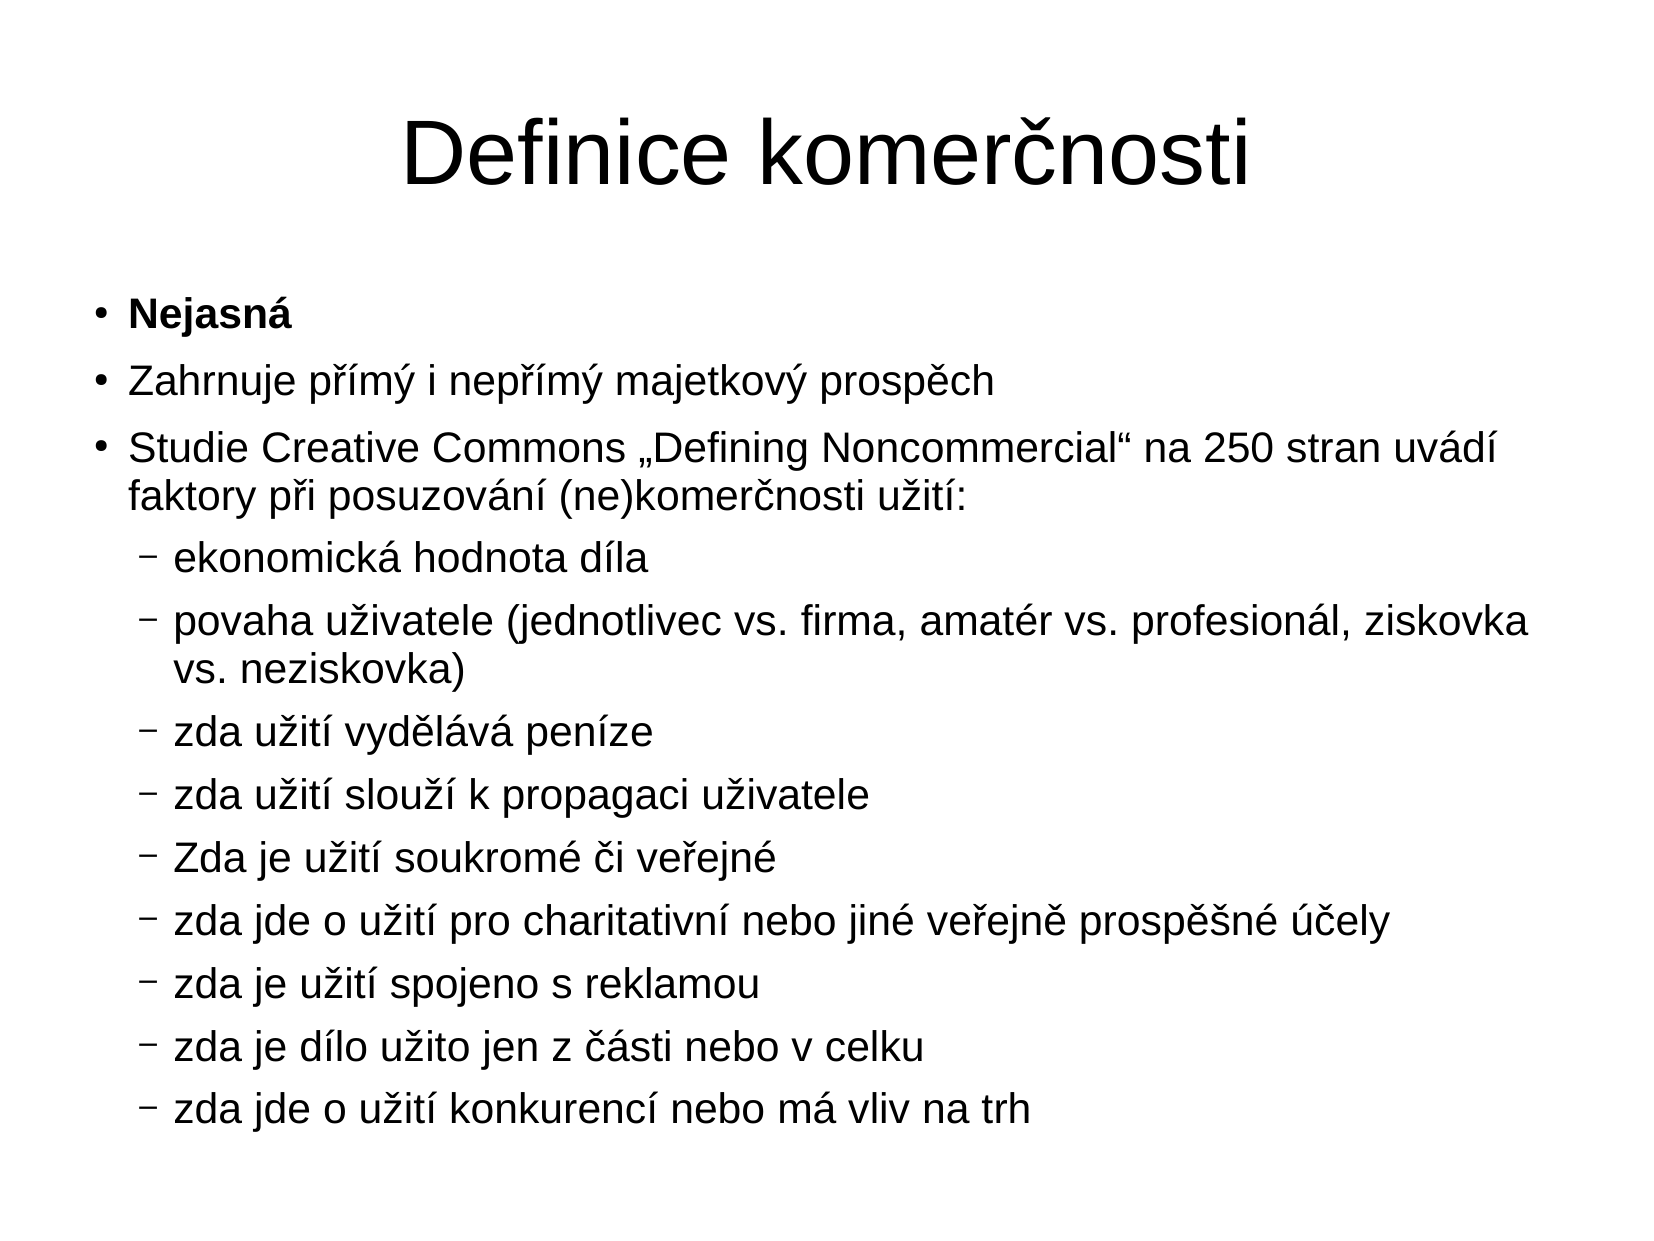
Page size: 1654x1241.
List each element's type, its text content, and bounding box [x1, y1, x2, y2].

title Definice komerčnosti [82, 49, 1571, 257]
list Nejasná Zahrnuje přímý i nepřímý majetkový prospěch Studie Creative Commons „Defining Noncommercial“ na 250 stran uvádí faktory při posuzování (ne)komerčnosti užití: ekonomická hodnota díla povaha uživatele (jednotlivec vs. firma, amatér vs. profesionál, ziskovka vs. neziskovka) zda užití vydělává peníze zda užití slouží k propagaci uživatele Zda je užití soukromé či veřejné zda jde o užití pro charitativní nebo jiné veřejně prospěšné účely zda je užití spojeno s reklamou zda je dílo užito jen z části nebo v celku zda jde o užití konkurencí nebo má vliv na trh [82, 290, 1571, 1134]
